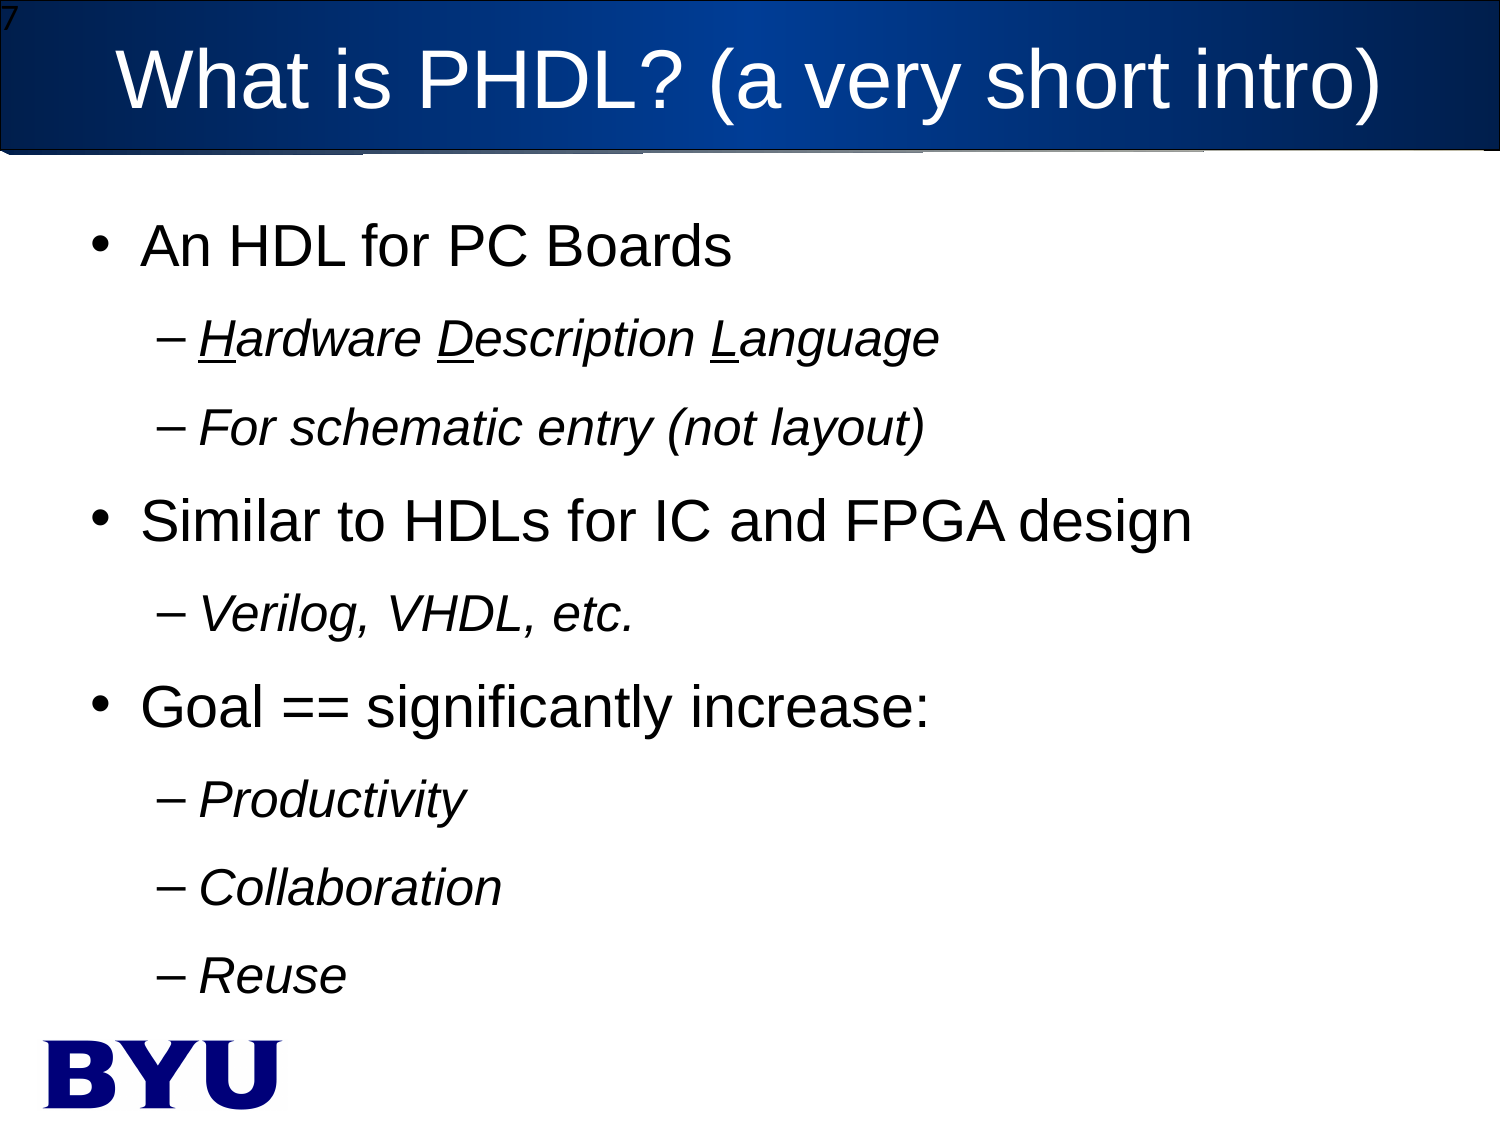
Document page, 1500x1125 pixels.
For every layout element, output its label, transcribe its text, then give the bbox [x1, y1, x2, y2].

list An HDL for PC Boards Hardware Description Language For schematic entry (not layout) Similar to HDLs for IC and FPGA design Verilog, VHDL, etc. Goal == significantly increase: Productivity Collaboration Reuse [75, 200, 1425, 1013]
picture [37, 1039, 288, 1111]
title What is PHDL? (a very short intro) [75, 0, 1425, 150]
